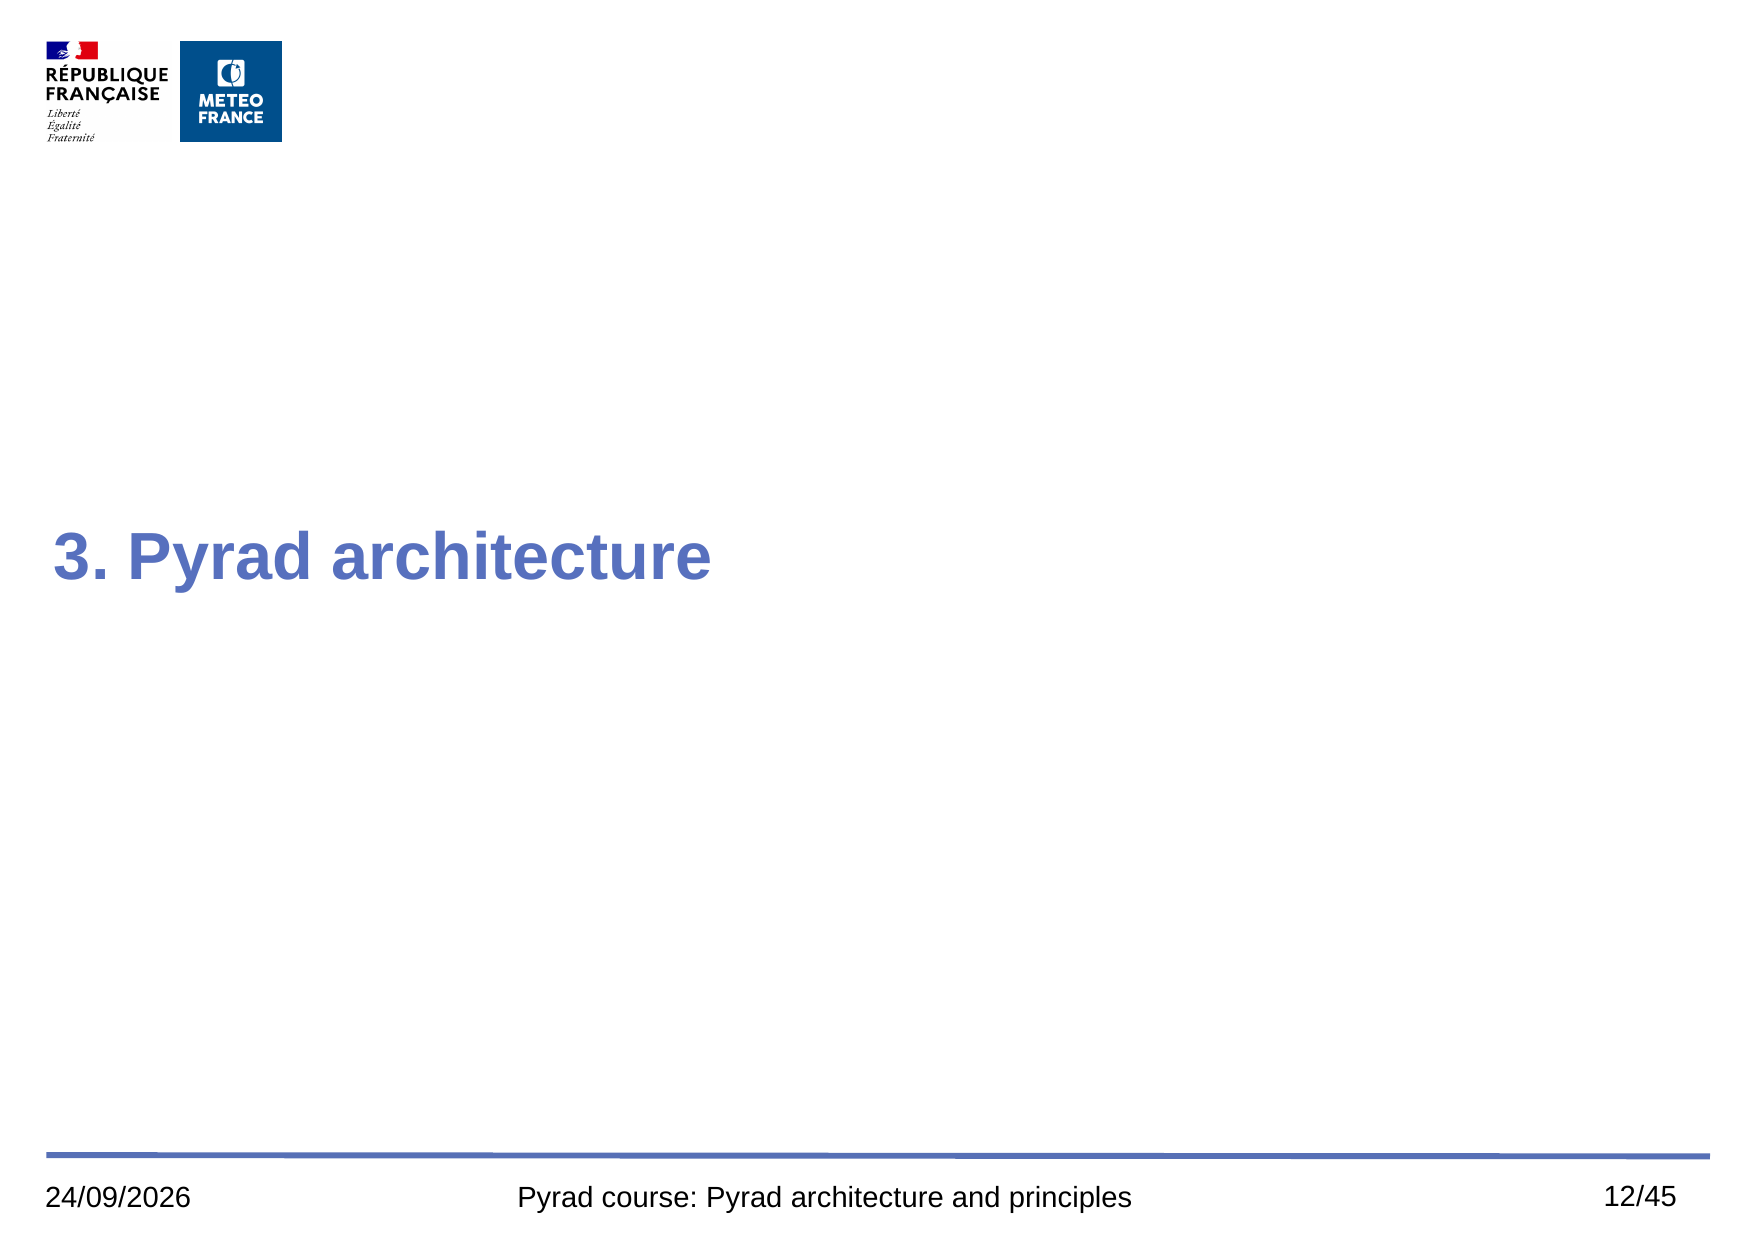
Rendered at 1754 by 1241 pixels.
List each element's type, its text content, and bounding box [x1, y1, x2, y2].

picture [180, 41, 282, 142]
subtitle 3. Pyrad architecture [53, 321, 1440, 791]
picture [46, 41, 172, 142]
